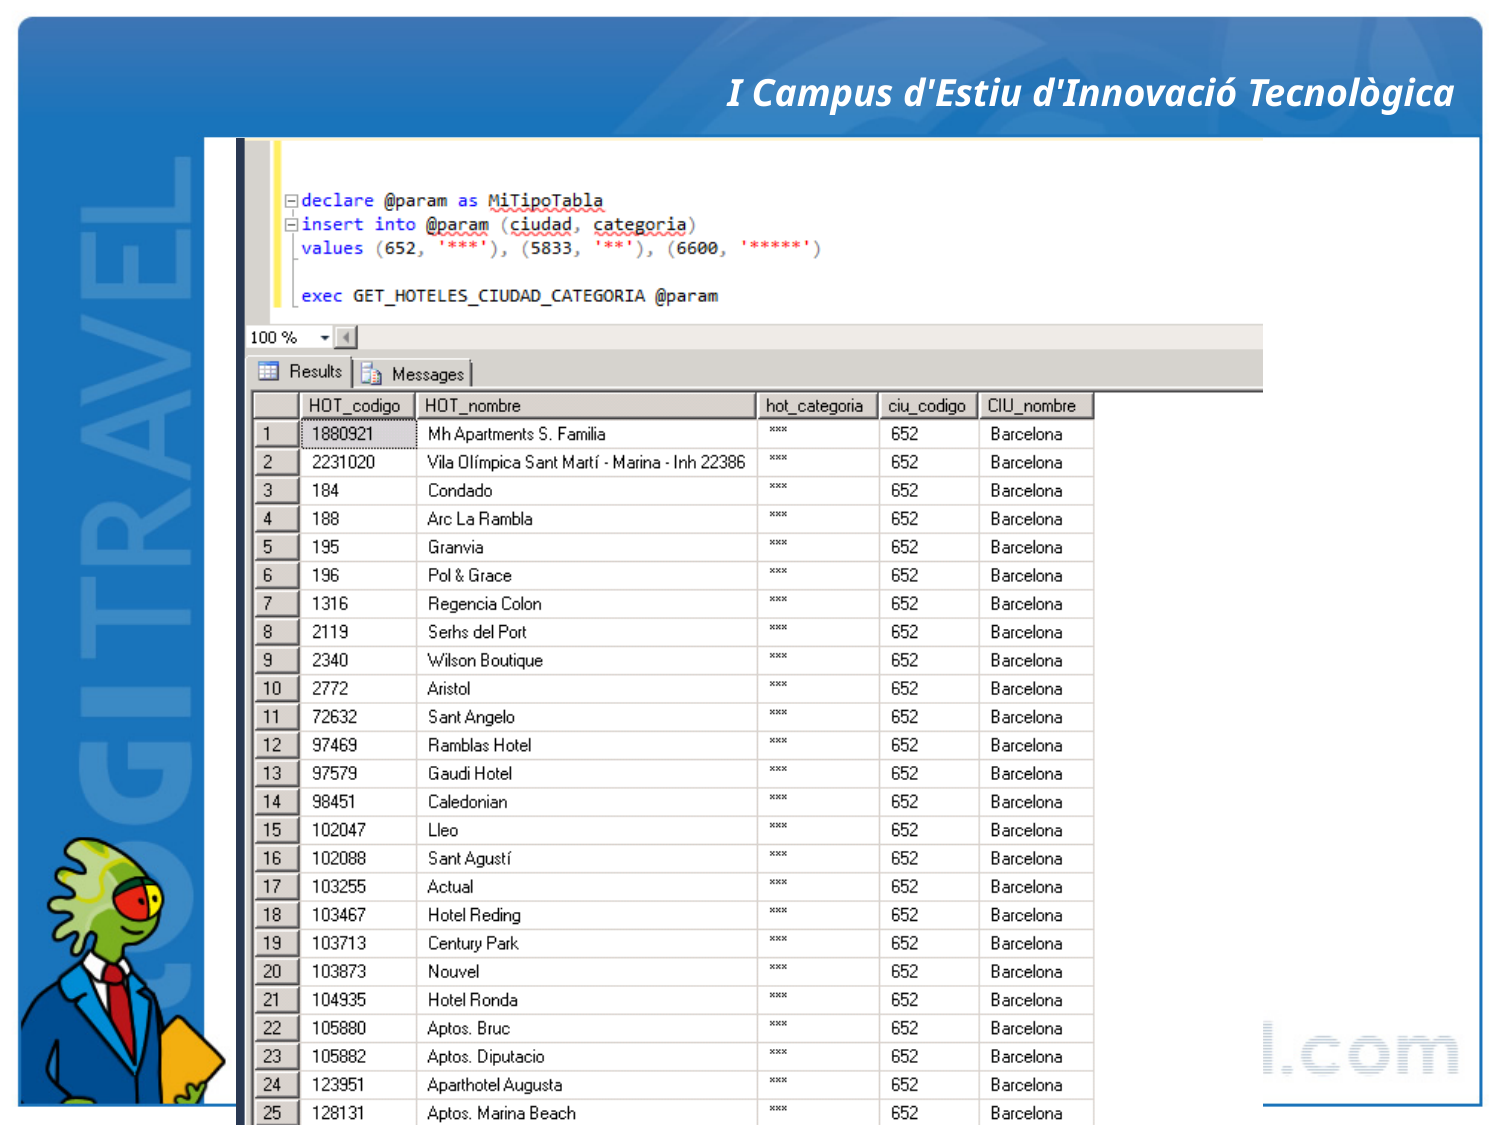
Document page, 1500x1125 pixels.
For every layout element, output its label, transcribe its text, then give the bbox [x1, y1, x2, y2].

picture [0, 0, 1500, 1125]
text_box I Campus d'Estiu d'Innovació Tecnològica [694, 62, 1471, 121]
